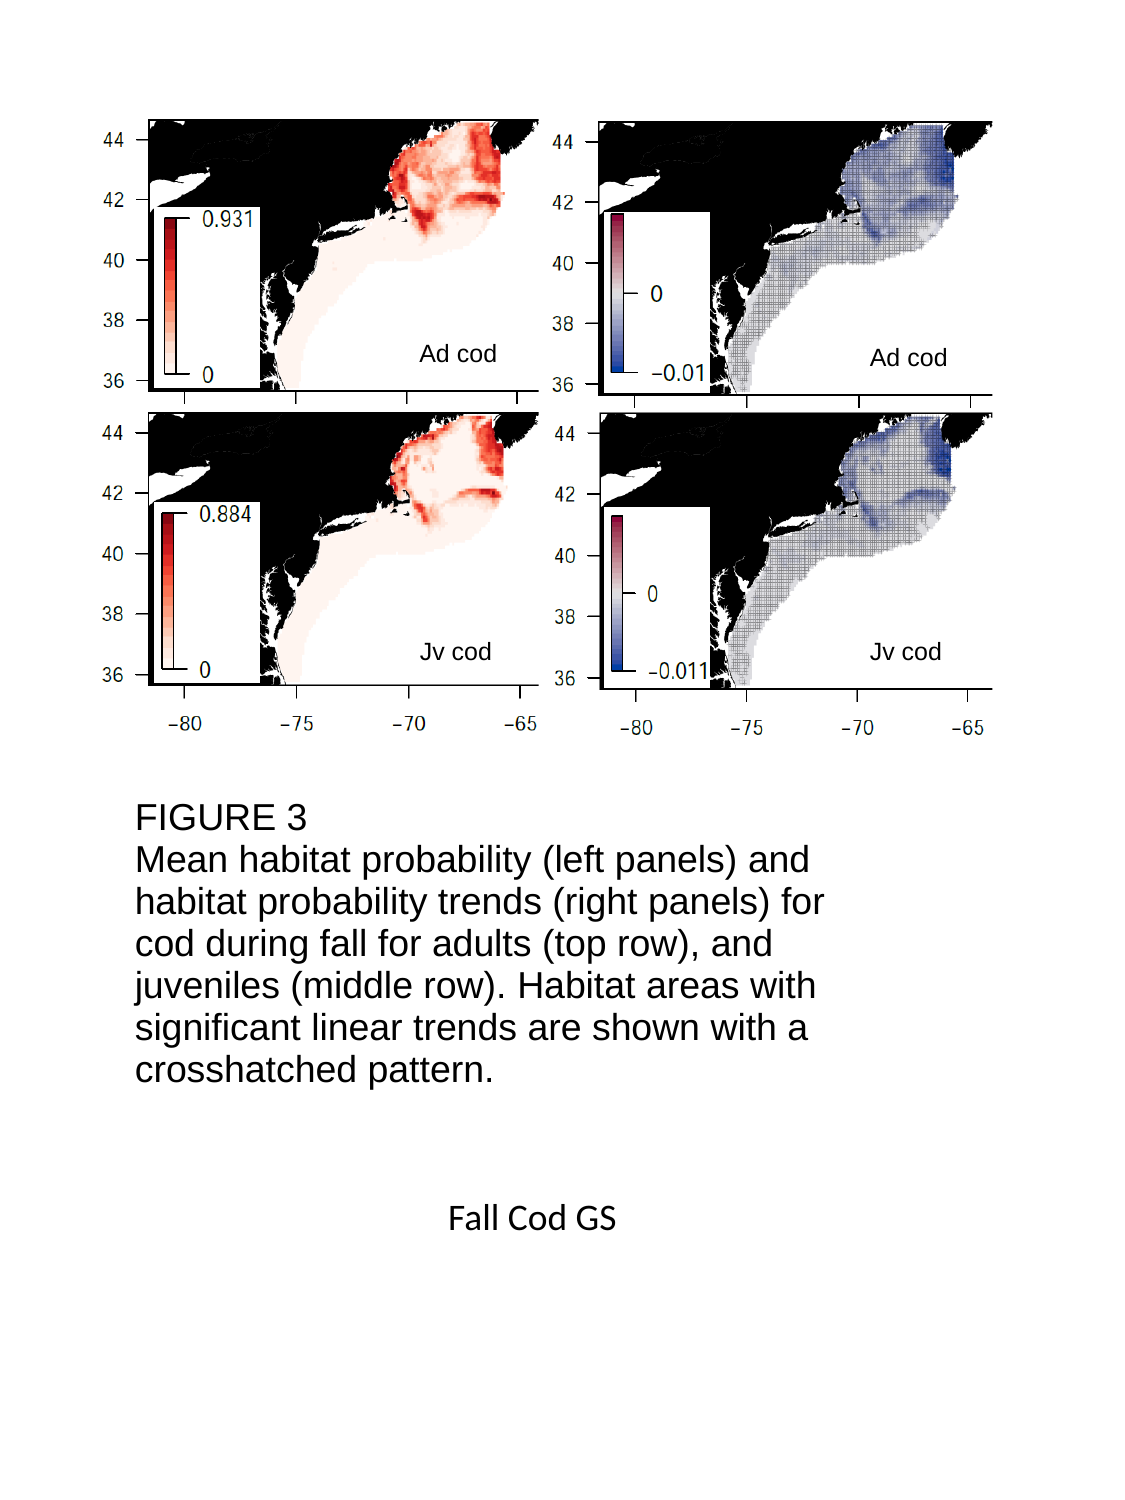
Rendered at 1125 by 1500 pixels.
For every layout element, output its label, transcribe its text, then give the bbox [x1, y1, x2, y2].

text_box Jv cod [405, 629, 529, 701]
picture [96, 118, 539, 740]
text_box Ad cod [404, 332, 528, 404]
text_box FIGURE 3 Mean habitat probability (left panels) and habitat probability trends (right panels) for cod during fall for adults (top row), and juveniles (middle row). Habitat areas with significant linear trends are shown with a crosshatched pattern. [120, 789, 886, 1099]
picture [549, 118, 993, 740]
text_box Ad cod [855, 335, 979, 407]
text_box Jv cod [855, 629, 979, 701]
text_box Fall Cod GS [269, 1185, 795, 1245]
